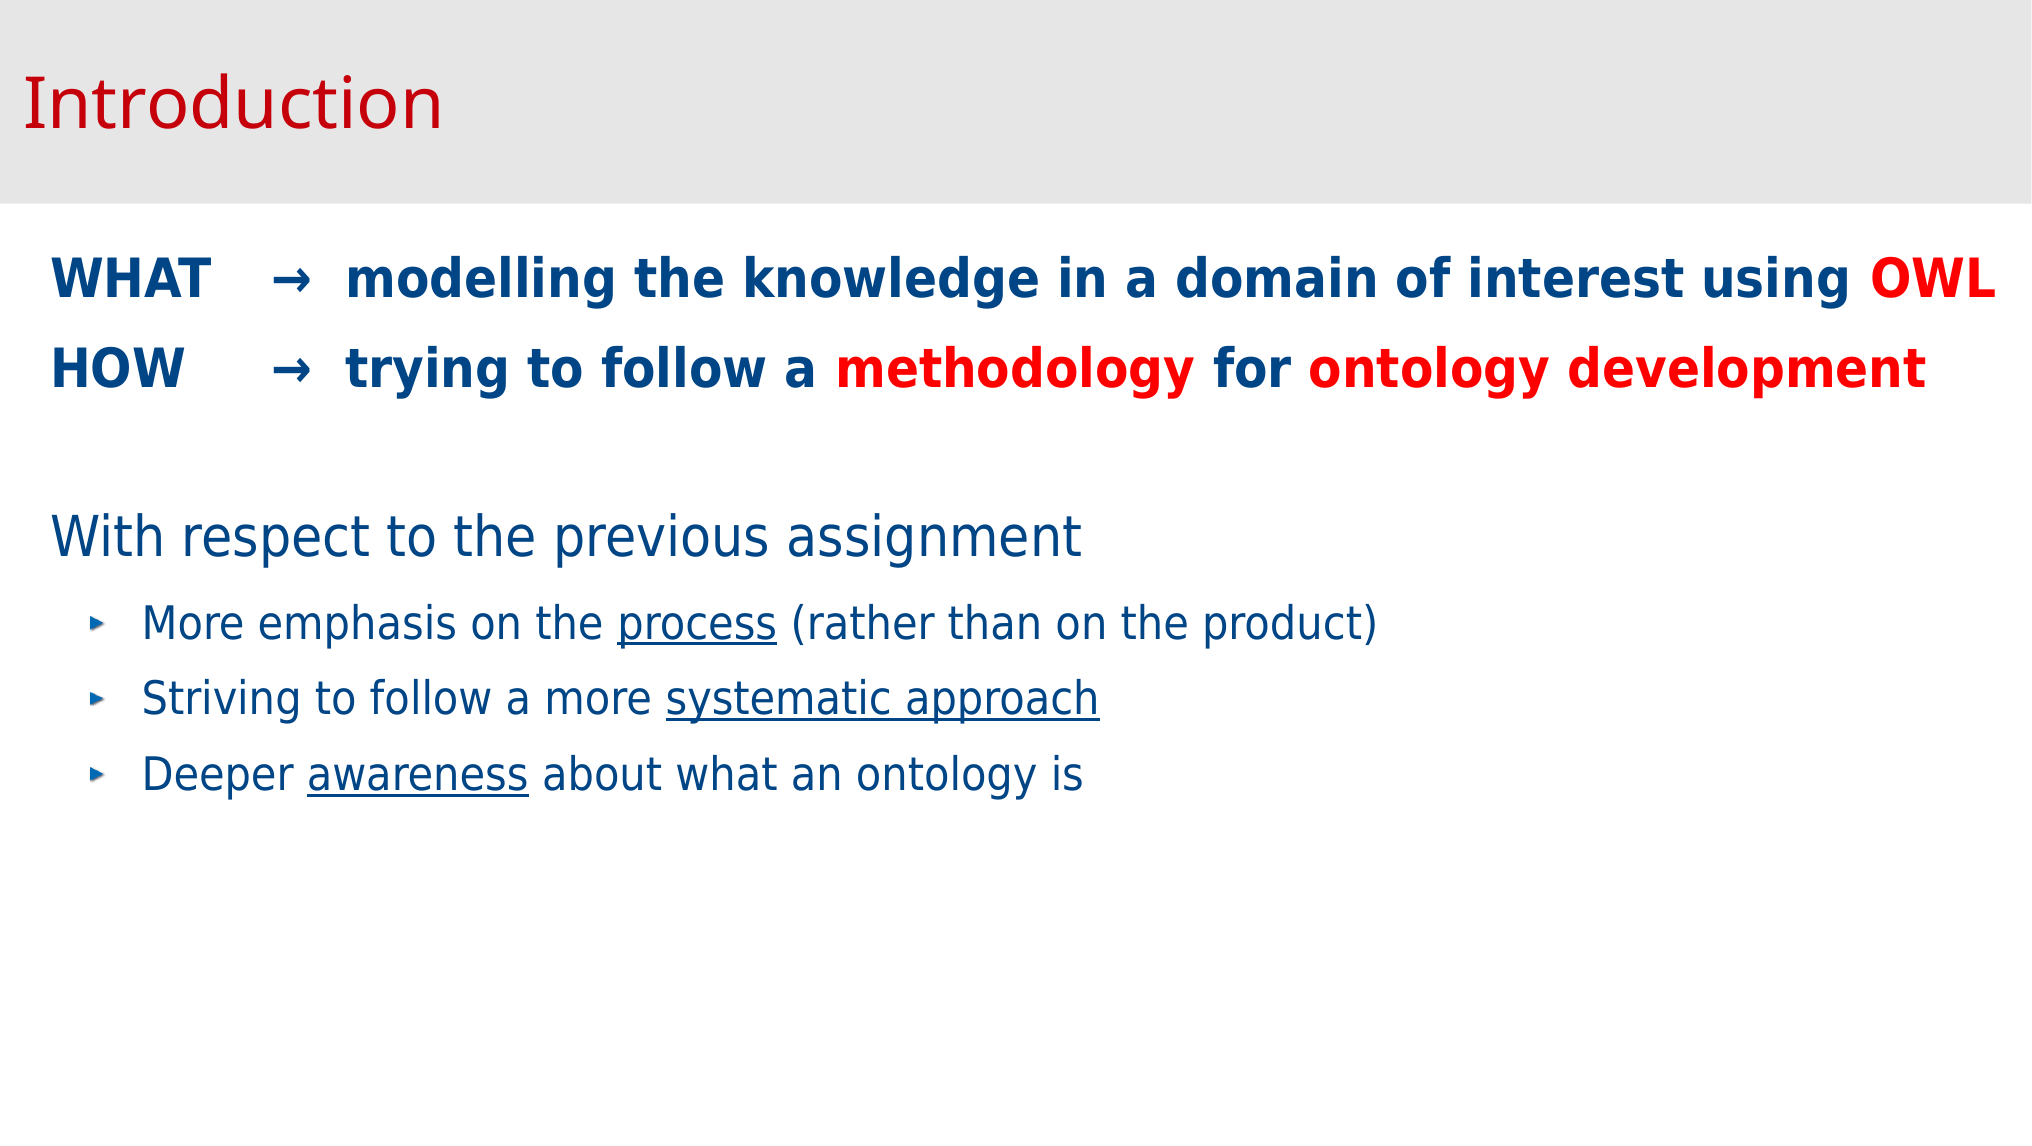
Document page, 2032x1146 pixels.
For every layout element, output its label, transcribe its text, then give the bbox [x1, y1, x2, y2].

title Introduction [0, 0, 2032, 204]
list WHAT → modelling the knowledge in a domain of interest using OWL HOW → trying to follow a methodology for ontology development With respect to the previous assignment More emphasis on the process (rather than on the product) Striving to follow a more systematic approach Deeper awareness about what an ontology is [0, 247, 2032, 1111]
